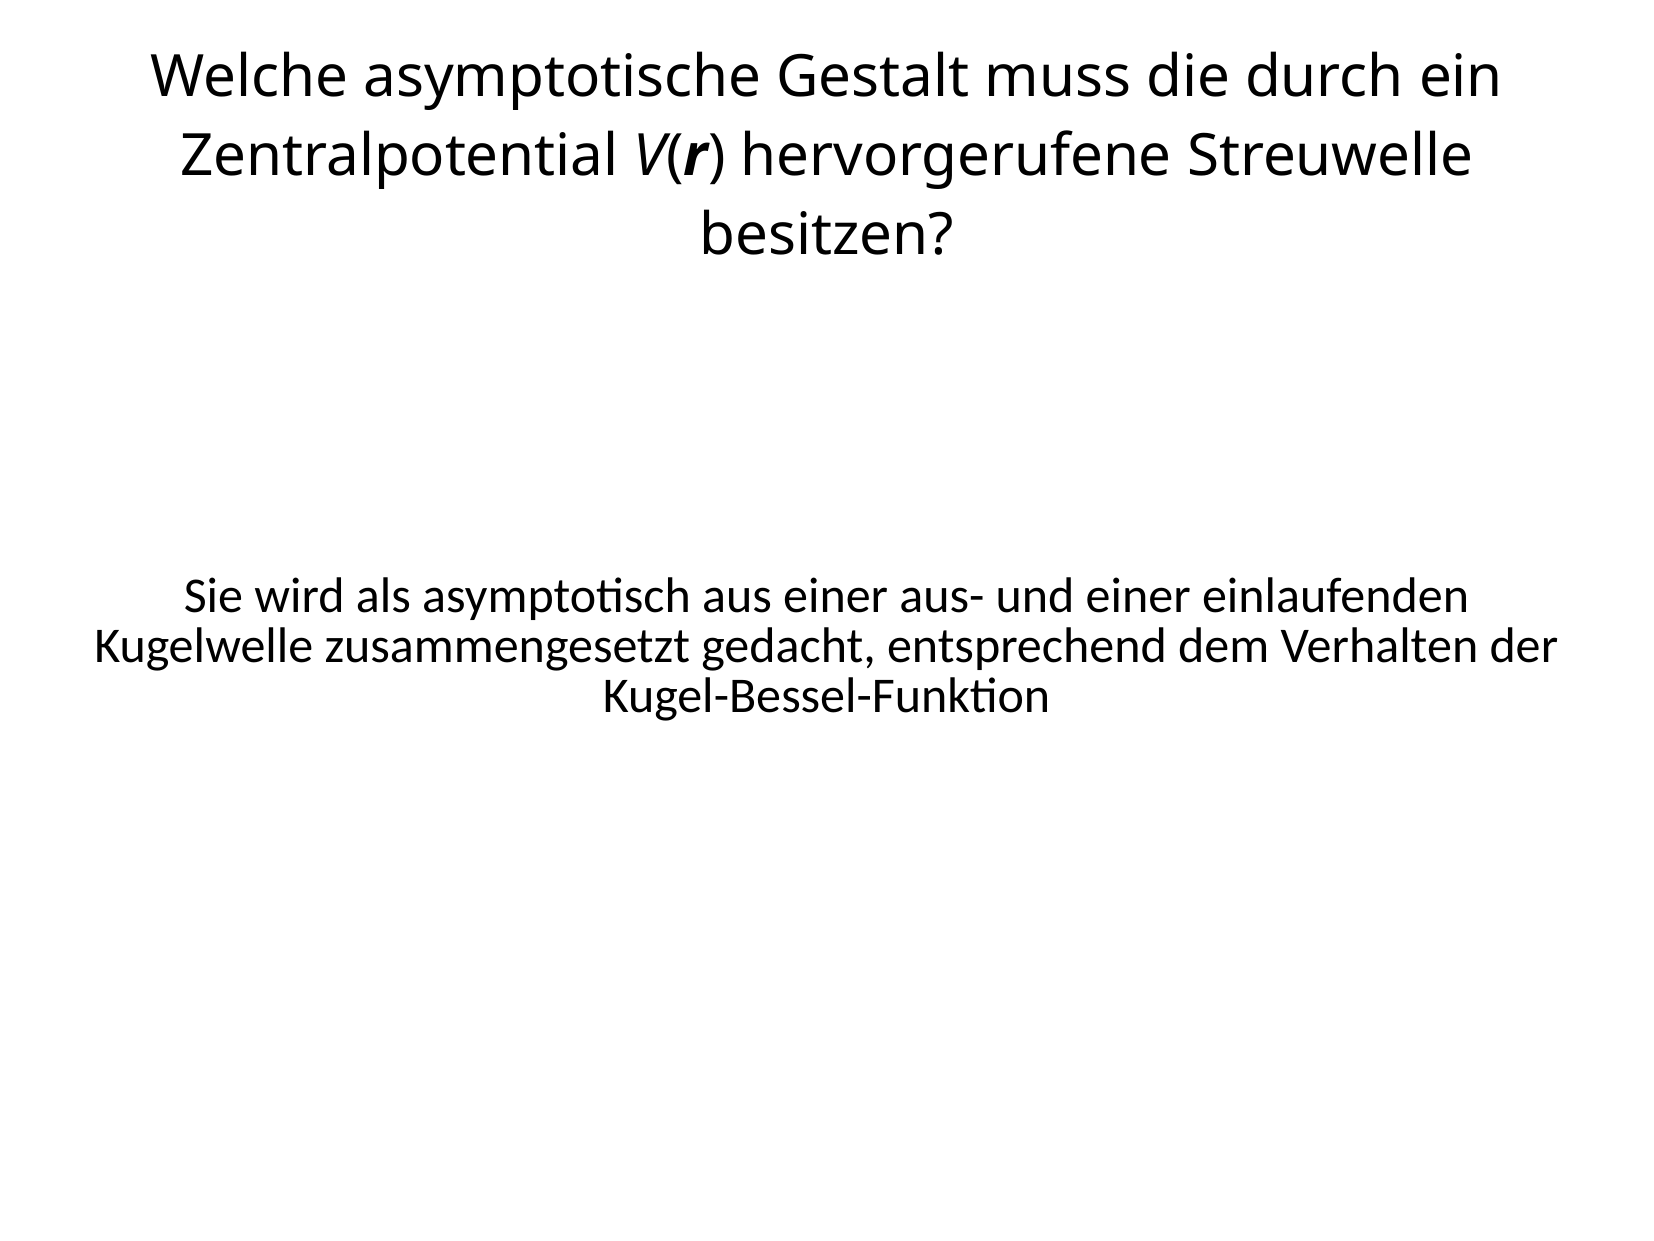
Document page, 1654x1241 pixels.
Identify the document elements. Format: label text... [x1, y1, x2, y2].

title Welche asymptotische Gestalt muss die durch ein Zentralpotential V(r) hervorgerufene Streuwelle besitzen? [82, 49, 1571, 257]
subtitle Sie wird als asymptotisch aus einer aus- und einer einlaufenden Kugelwelle zusammengesetzt gedacht, entsprechend dem Verhalten der Kugel-Bessel-Funktion [82, 290, 1571, 1010]
